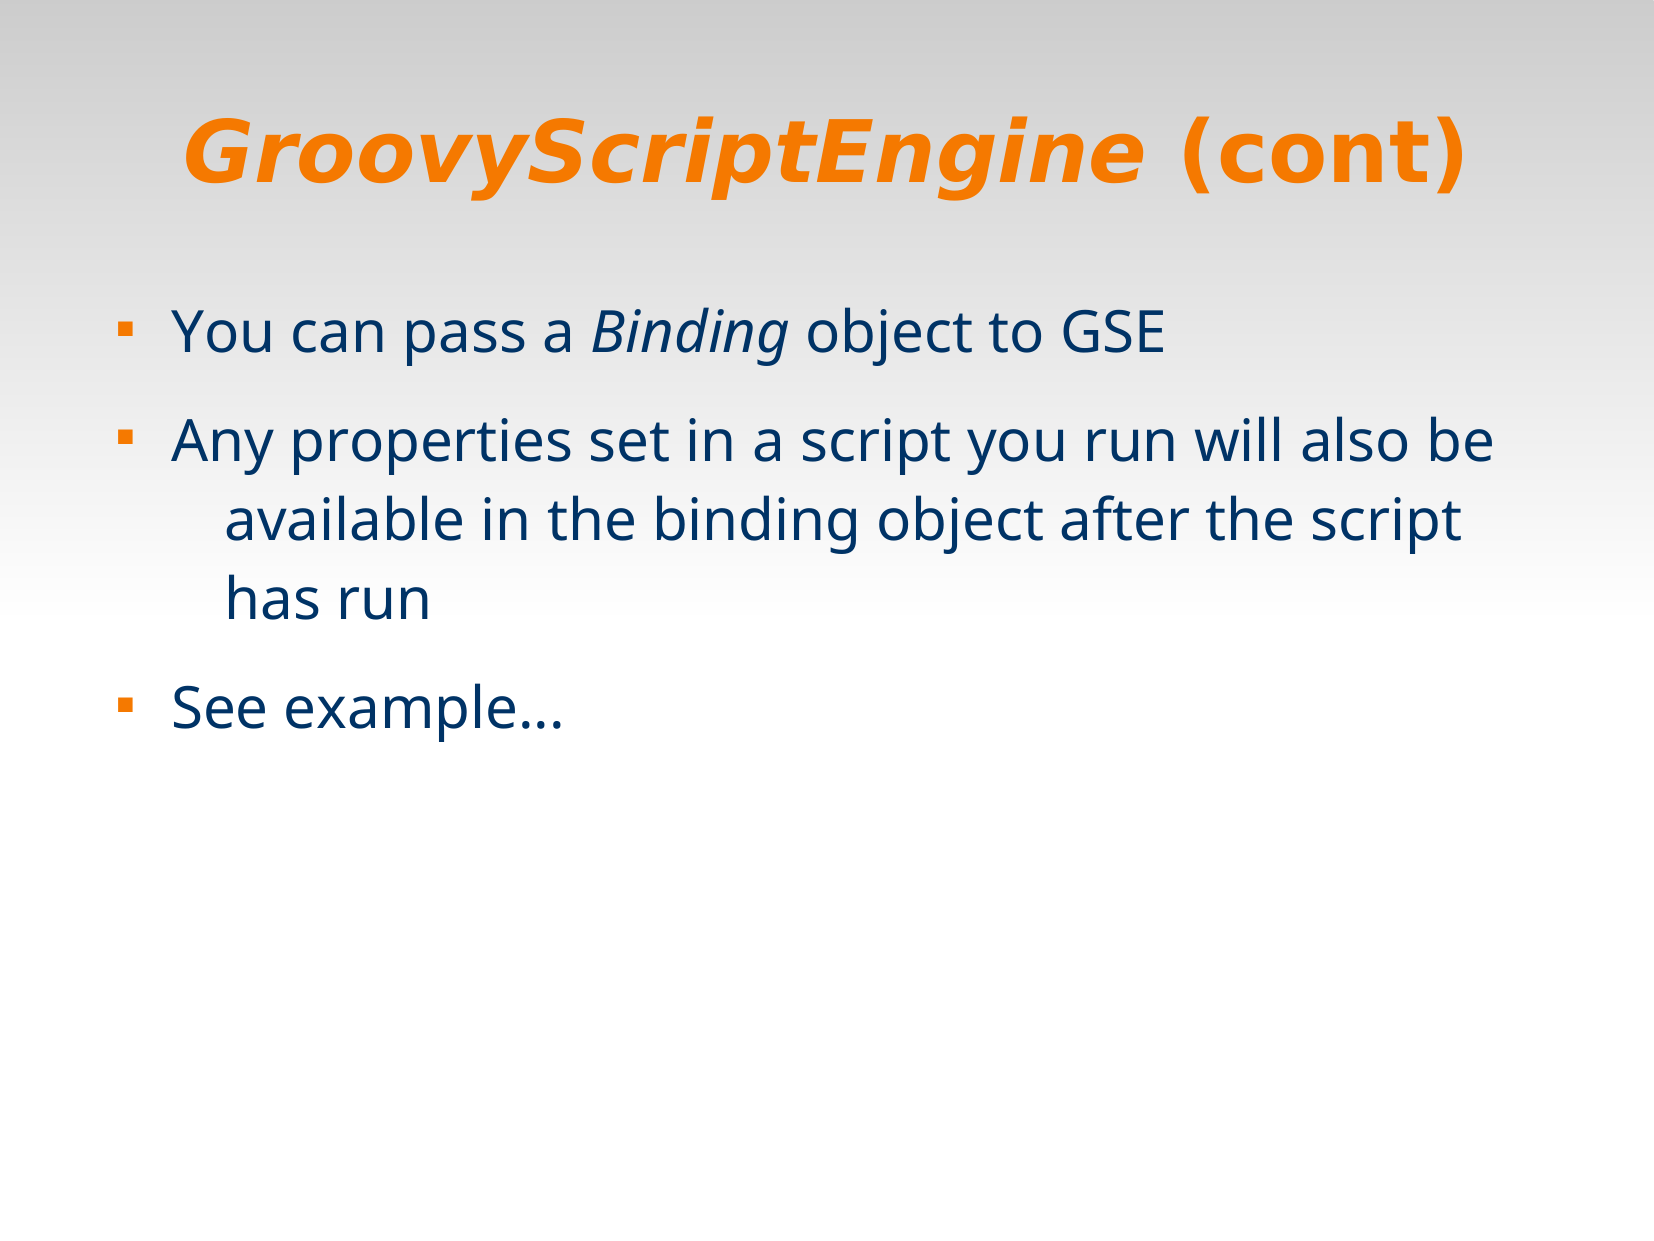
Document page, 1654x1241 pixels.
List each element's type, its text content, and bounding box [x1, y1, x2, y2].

list You can pass a Binding object to GSE Any properties set in a script you run will also be available in the binding object after the script has run See example... [82, 290, 1571, 1109]
title GroovyScriptEngine (cont) [82, 49, 1571, 257]
